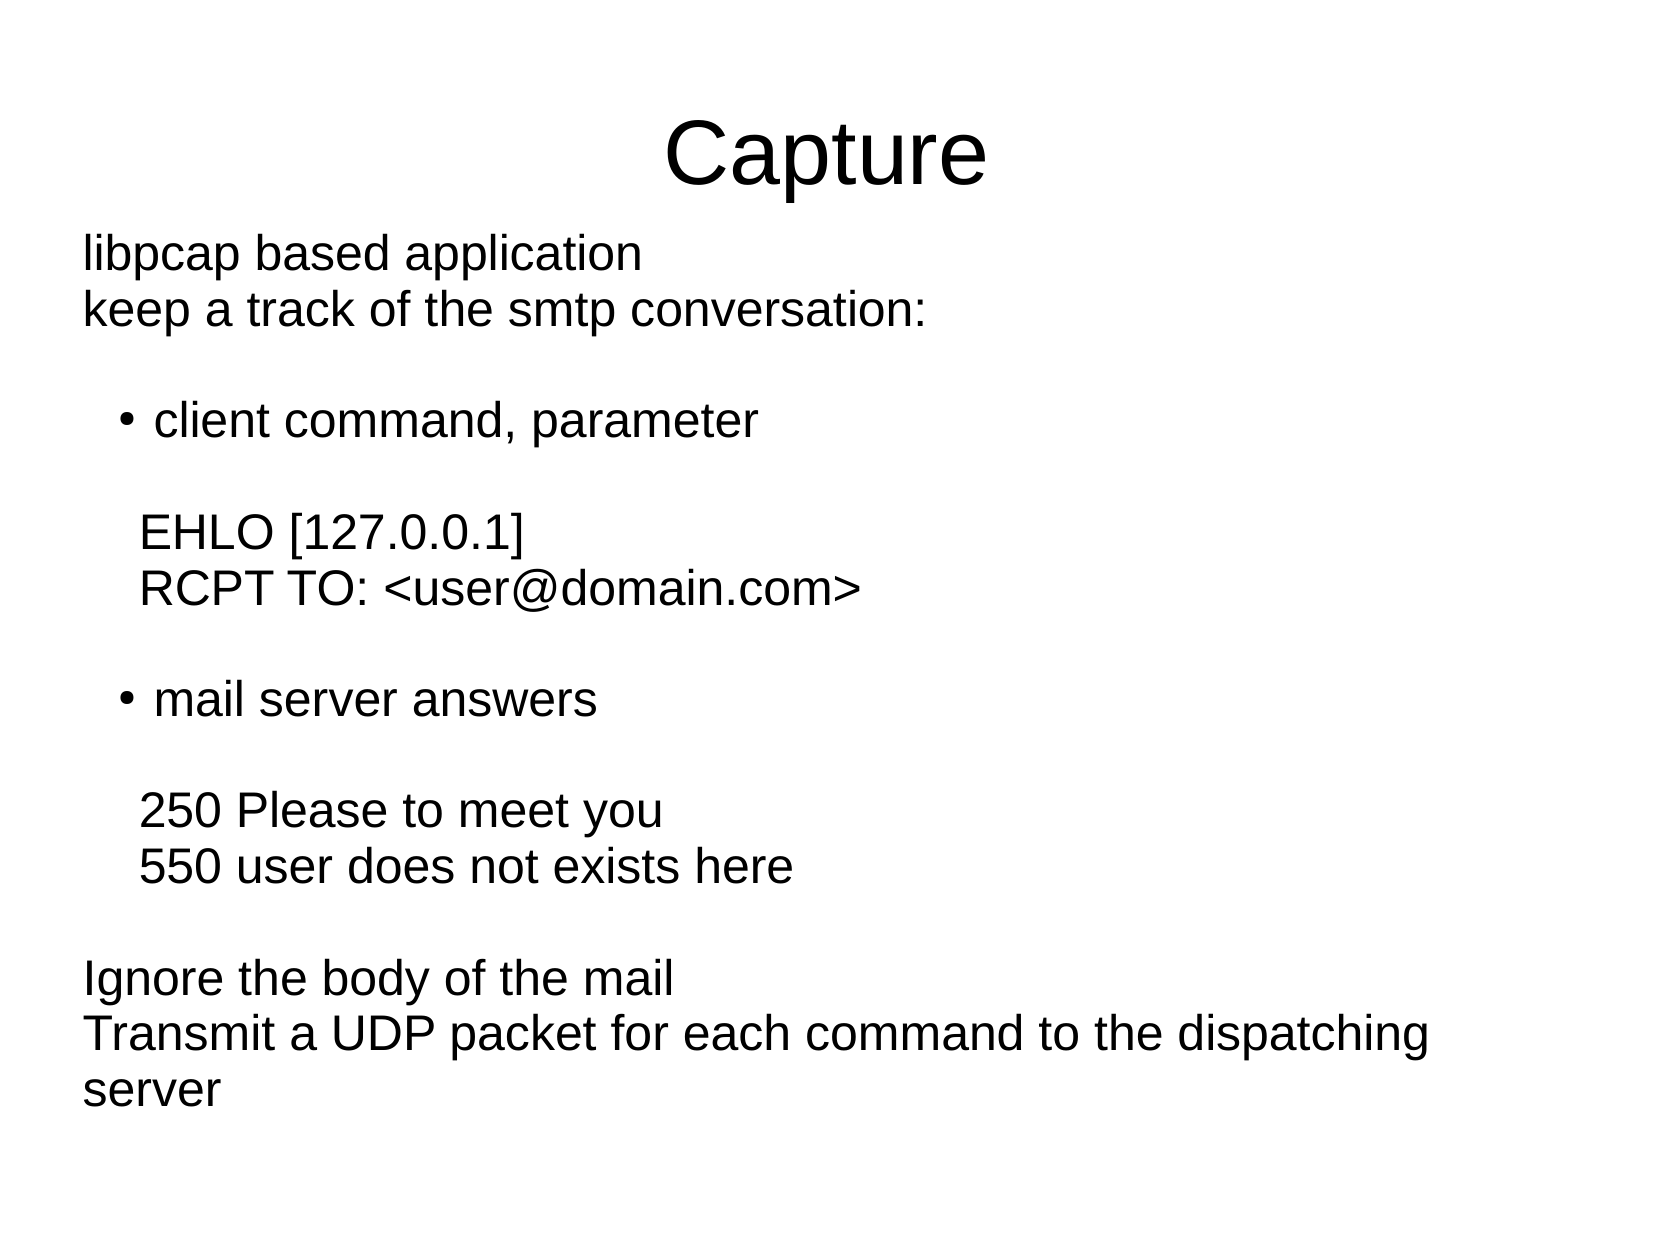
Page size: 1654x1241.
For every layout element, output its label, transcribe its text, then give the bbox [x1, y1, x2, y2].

subtitle libpcap based application keep a track of the smtp conversation: client command, parameter EHLO [127.0.0.1] RCPT TO: <user@domain.com> mail server answers 250 Please to meet you 550 user does not exists here Ignore the body of the mail Transmit a UDP packet for each command to the dispatching server [82, 225, 1571, 1173]
title Capture [82, 56, 1571, 225]
